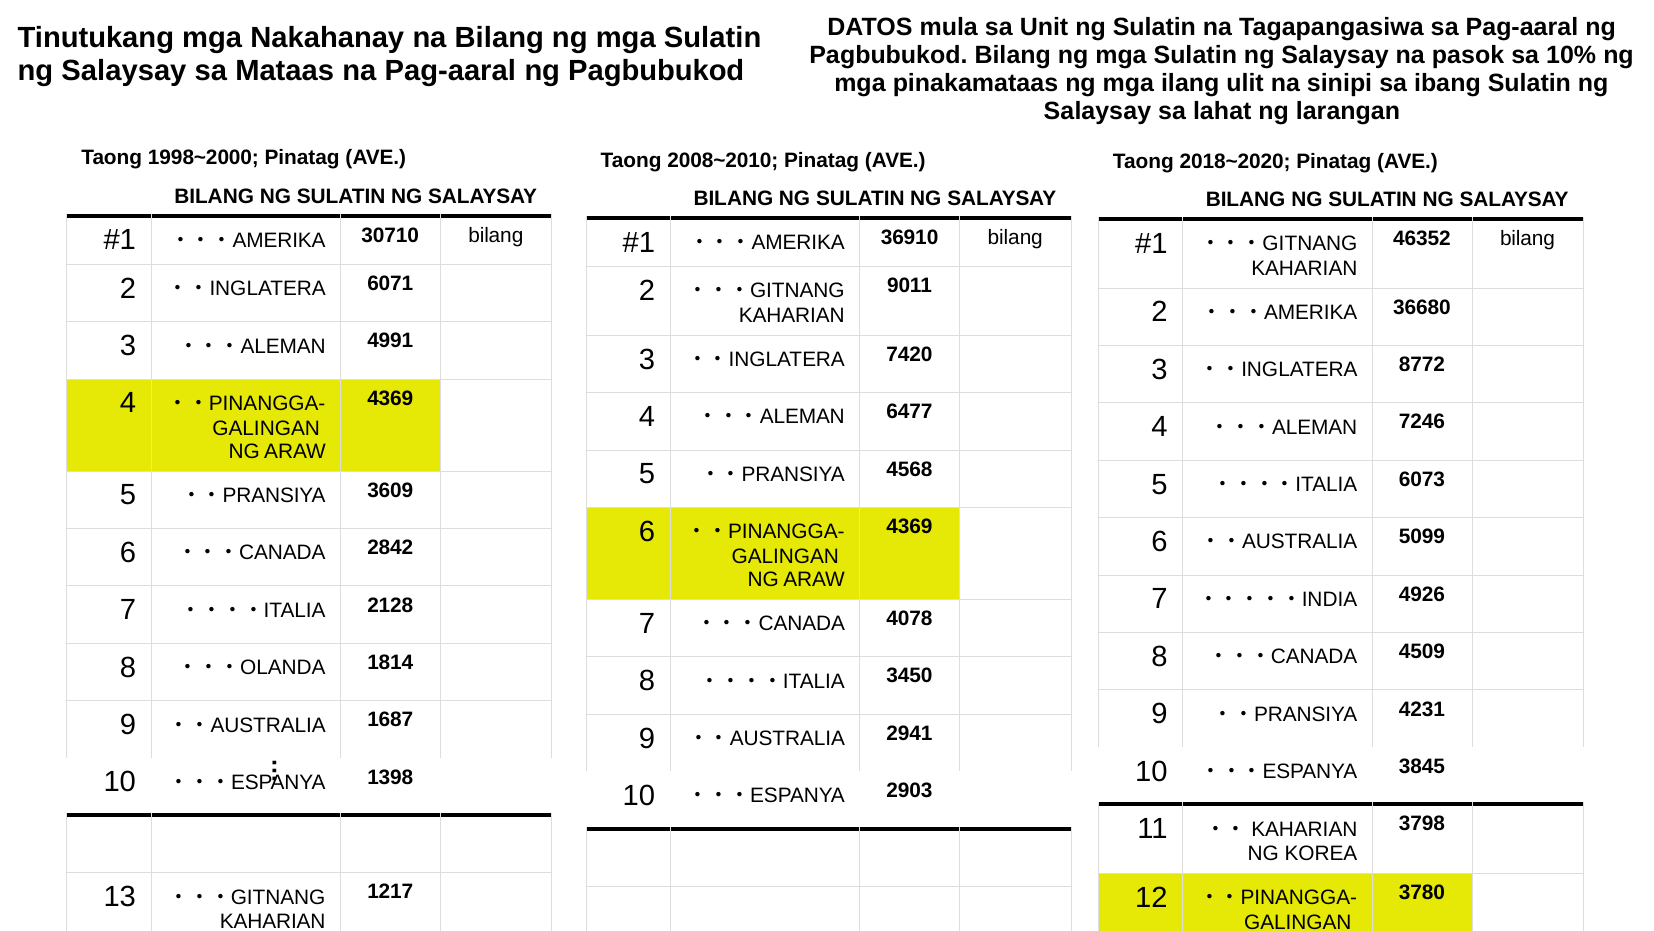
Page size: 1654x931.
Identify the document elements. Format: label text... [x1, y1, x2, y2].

table_cell [1473, 518, 1583, 575]
table_cell ・・・ESPANYA [1182, 747, 1372, 802]
table_cell 10 [67, 758, 151, 813]
table_cell [341, 817, 440, 872]
table_cell [67, 177, 151, 214]
table_cell ・・・・ITALIA [671, 657, 859, 714]
table_cell ・・・GITNANG KAHARIAN [1183, 221, 1372, 288]
table_cell BILANG NG SULATIN NG SALAYSAY [1182, 180, 1583, 217]
table_cell ・・・ESPANYA [670, 771, 859, 827]
table_cell 1217 [341, 873, 440, 931]
table_cell BILANG NG SULATIN NG SALAYSAY [670, 179, 1071, 216]
table_cell 7420 [860, 336, 959, 392]
table_cell [1473, 874, 1583, 931]
table_cell #1 [587, 220, 670, 266]
table_cell 8 [1099, 633, 1182, 689]
table_cell 4078 [860, 600, 959, 656]
table_cell 5099 [1373, 518, 1472, 575]
table_cell 4926 [1373, 576, 1472, 632]
table_cell 4 [587, 393, 670, 450]
table_cell ・・PRANSIYA [1183, 690, 1372, 747]
table_cell 6 [587, 508, 670, 599]
table_cell ・・PRANSIYA [671, 451, 859, 507]
table_cell BILANG NG SULATIN NG SALAYSAY [151, 177, 551, 214]
table_cell 3609 [341, 472, 440, 528]
title Tinutukang mga Nakahanay na Bilang ng mga Sulatin ng Salaysay sa Mataas na Pag-aaral ng Pagbubukod [17, 0, 774, 132]
table_cell 3 [1099, 346, 1182, 402]
table_cell [860, 887, 959, 931]
table_cell ・・・AMERIKA [152, 218, 340, 264]
table_cell ・・・AMERIKA [1183, 289, 1372, 345]
table_cell [1473, 576, 1583, 632]
table_cell [1473, 403, 1583, 460]
table_header Taong 2018~2020; Pinatag (AVE.) [1098, 142, 1583, 180]
table_cell [152, 817, 340, 872]
table_cell [1473, 346, 1583, 402]
table_cell 3780 [1373, 874, 1472, 931]
table_cell ・・PINANGGA- GALINGAN NG ARAW [671, 508, 859, 599]
table_cell ・・INGLATERA [671, 336, 859, 392]
table_cell 7 [67, 586, 151, 643]
table_cell 36910 [860, 220, 959, 266]
table_cell ・・AUSTRALIA [1183, 518, 1372, 575]
table_cell ・・・CANADA [1183, 633, 1372, 689]
table_cell [960, 267, 1071, 335]
table_cell 5 [67, 472, 151, 528]
table_cell [960, 600, 1071, 656]
table_cell 5 [1099, 461, 1182, 517]
table_cell 46352 [1373, 221, 1472, 288]
table_cell bilang [441, 218, 551, 264]
table_cell [440, 758, 551, 813]
table_cell [441, 472, 551, 528]
table_cell [960, 887, 1071, 931]
table_cell 12 [1099, 874, 1182, 931]
table_cell 4369 [341, 380, 440, 471]
table_cell ・・PINANGGA- GALINGAN NG ARAW [1183, 874, 1372, 931]
table_cell [960, 508, 1071, 599]
table_cell 10 [586, 771, 670, 827]
table_cell 7246 [1373, 403, 1472, 460]
table_cell ・・・ALEMAN [152, 322, 340, 379]
table_cell [960, 715, 1071, 771]
table_cell 2903 [859, 771, 960, 827]
table_cell 10 [1098, 747, 1182, 802]
table_cell ・・INGLATERA [152, 265, 340, 321]
table_cell 6 [67, 529, 151, 585]
table_cell 2842 [341, 529, 440, 585]
table_cell [441, 322, 551, 379]
table_header Taong 2008~2010; Pinatag (AVE.) [586, 141, 1071, 179]
table_cell [671, 831, 859, 886]
table_cell 36680 [1373, 289, 1472, 345]
table_cell 4991 [341, 322, 440, 379]
table_cell [441, 644, 551, 700]
table_cell [1473, 690, 1583, 747]
table_cell 30710 [341, 218, 440, 264]
table_cell ・・・・・INDIA [1183, 576, 1372, 632]
table_cell [1473, 461, 1583, 517]
table_cell ・・PINANGGA- GALINGAN NG ARAW [152, 380, 340, 471]
table_cell 1814 [341, 644, 440, 700]
title DATOS mula sa Unit ng Sulatin na Tagapangasiwa sa Pag-aaral ng Pagbubukod. Bilang ng mga Sulatin ng Salaysay na pasok sa 10% ng mga pinakamataas ng mga ilang ulit na sinipi sa ibang Sulatin ng Salaysay sa lahat ng larangan [809, 5, 1636, 160]
table_cell 8772 [1373, 346, 1472, 402]
table_cell [441, 701, 551, 758]
table_cell #1 [67, 218, 151, 264]
table_cell [1473, 806, 1583, 873]
table_cell ・・・・ITALIA [1183, 461, 1372, 517]
table_cell 6071 [341, 265, 440, 321]
table_cell bilang [960, 220, 1071, 266]
table_cell [671, 887, 859, 931]
table_cell 1398 [340, 758, 440, 813]
table_cell #1 [1099, 221, 1182, 288]
table_cell 11 [1099, 806, 1182, 873]
table_cell 9 [67, 701, 151, 758]
table_cell ・・INGLATERA [1183, 346, 1372, 402]
table_cell [960, 393, 1071, 450]
table_cell 8 [67, 644, 151, 700]
table_cell [441, 265, 551, 321]
table_cell [960, 831, 1071, 886]
table_cell 6073 [1373, 461, 1472, 517]
table_cell [960, 657, 1071, 714]
table_cell 6477 [860, 393, 959, 450]
table_cell ・・ KAHARIAN NG KOREA [1183, 806, 1372, 873]
table_cell 9 [1099, 690, 1182, 747]
table_cell ・・・ALEMAN [1183, 403, 1372, 460]
table_cell 2 [587, 267, 670, 335]
table_cell 4509 [1373, 633, 1472, 689]
table_cell 2 [1099, 289, 1182, 345]
table_cell 4231 [1373, 690, 1472, 747]
table_cell ・・・CANADA [152, 529, 340, 585]
table_cell 2941 [860, 715, 959, 771]
table_cell 3 [587, 336, 670, 392]
table_cell [441, 380, 551, 471]
table_cell [587, 887, 670, 931]
table_cell 8 [587, 657, 670, 714]
table_cell ・・・OLANDA [152, 644, 340, 700]
table_cell 4369 [860, 508, 959, 599]
table_cell 4 [1099, 403, 1182, 460]
table_cell [1098, 180, 1182, 217]
table_cell 1687 [341, 701, 440, 758]
table_cell 4 [67, 380, 151, 471]
table_cell [960, 451, 1071, 507]
text_box … [259, 744, 303, 808]
table_cell ・・・CANADA [671, 600, 859, 656]
table_cell 2 [67, 265, 151, 321]
table_cell [441, 873, 551, 931]
table_cell [860, 831, 959, 886]
table_cell 3450 [860, 657, 959, 714]
table_cell 13 [67, 873, 151, 931]
table_cell [1473, 633, 1583, 689]
table_cell 7 [587, 600, 670, 656]
table_cell 7 [1099, 576, 1182, 632]
table_cell [441, 529, 551, 585]
table_cell [441, 586, 551, 643]
table_cell [1473, 289, 1583, 345]
table_cell 2128 [341, 586, 440, 643]
table_cell ・・PRANSIYA [152, 472, 340, 528]
table_cell ・・・GITNANG KAHARIAN [152, 873, 340, 931]
table_cell ・・AUSTRALIA [152, 701, 340, 758]
table_cell 5 [587, 451, 670, 507]
table_cell bilang [1473, 221, 1583, 288]
table_cell 3798 [1373, 806, 1472, 873]
table_cell ・・・・ITALIA [152, 586, 340, 643]
table_cell [586, 179, 670, 216]
table_cell ・・・ESPANYA [151, 758, 340, 813]
table_cell [67, 817, 151, 872]
table_cell [441, 817, 551, 872]
table_cell ・・・GITNANG KAHARIAN [671, 267, 859, 335]
table_cell [587, 831, 670, 886]
table_cell 3845 [1372, 747, 1472, 802]
table_header Taong 1998~2000; Pinatag (AVE.) [67, 138, 551, 177]
table_cell ・・・ALEMAN [671, 393, 859, 450]
table_cell [960, 771, 1071, 827]
table_cell [1472, 747, 1583, 802]
table_cell [960, 336, 1071, 392]
table_cell 6 [1099, 518, 1182, 575]
table_cell 4568 [860, 451, 959, 507]
table_cell 3 [67, 322, 151, 379]
table_cell ・・・AMERIKA [671, 220, 859, 266]
table_cell ・・AUSTRALIA [671, 715, 859, 771]
table_cell 9011 [860, 267, 959, 335]
table_cell 9 [587, 715, 670, 771]
